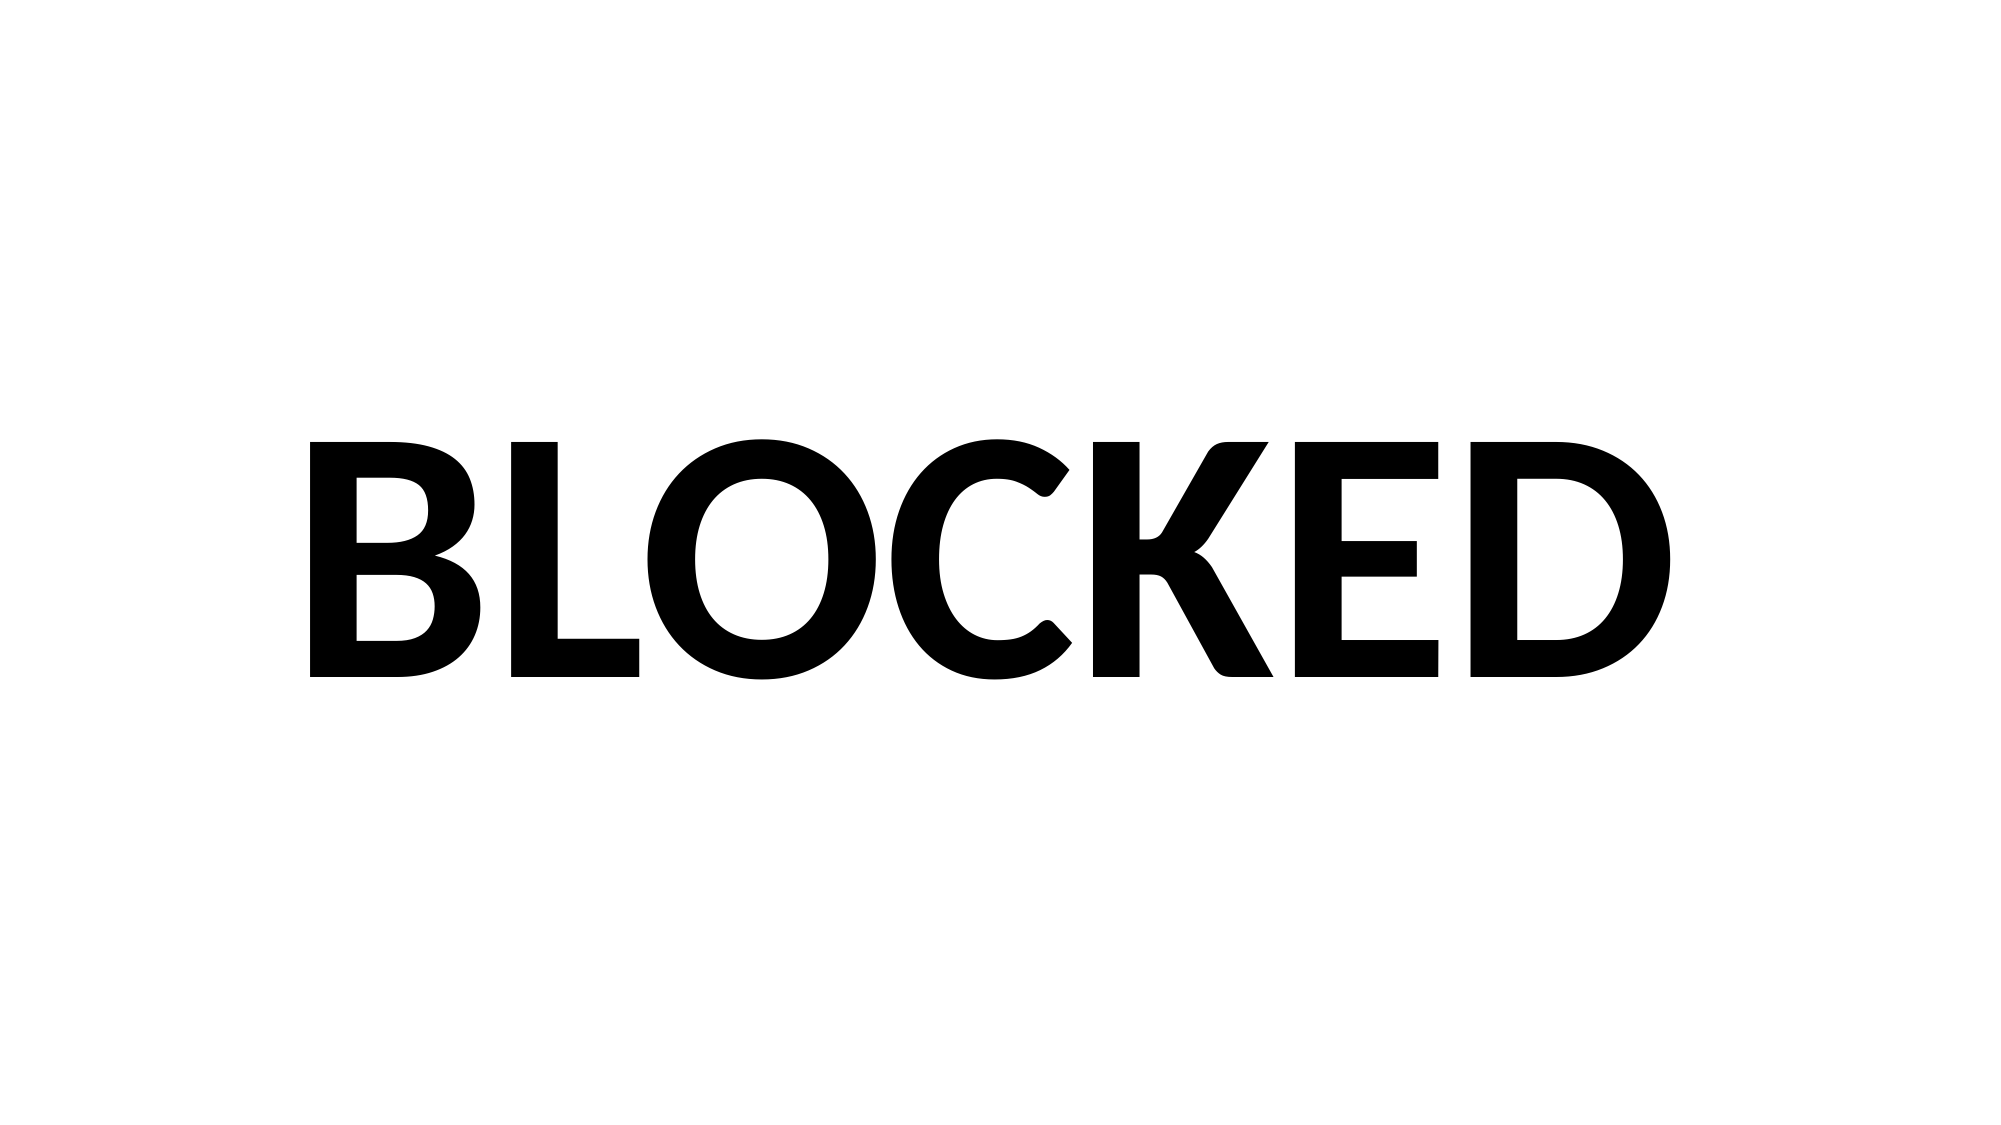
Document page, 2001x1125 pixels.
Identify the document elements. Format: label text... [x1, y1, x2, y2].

title BLOCKED [234, 129, 1735, 764]
